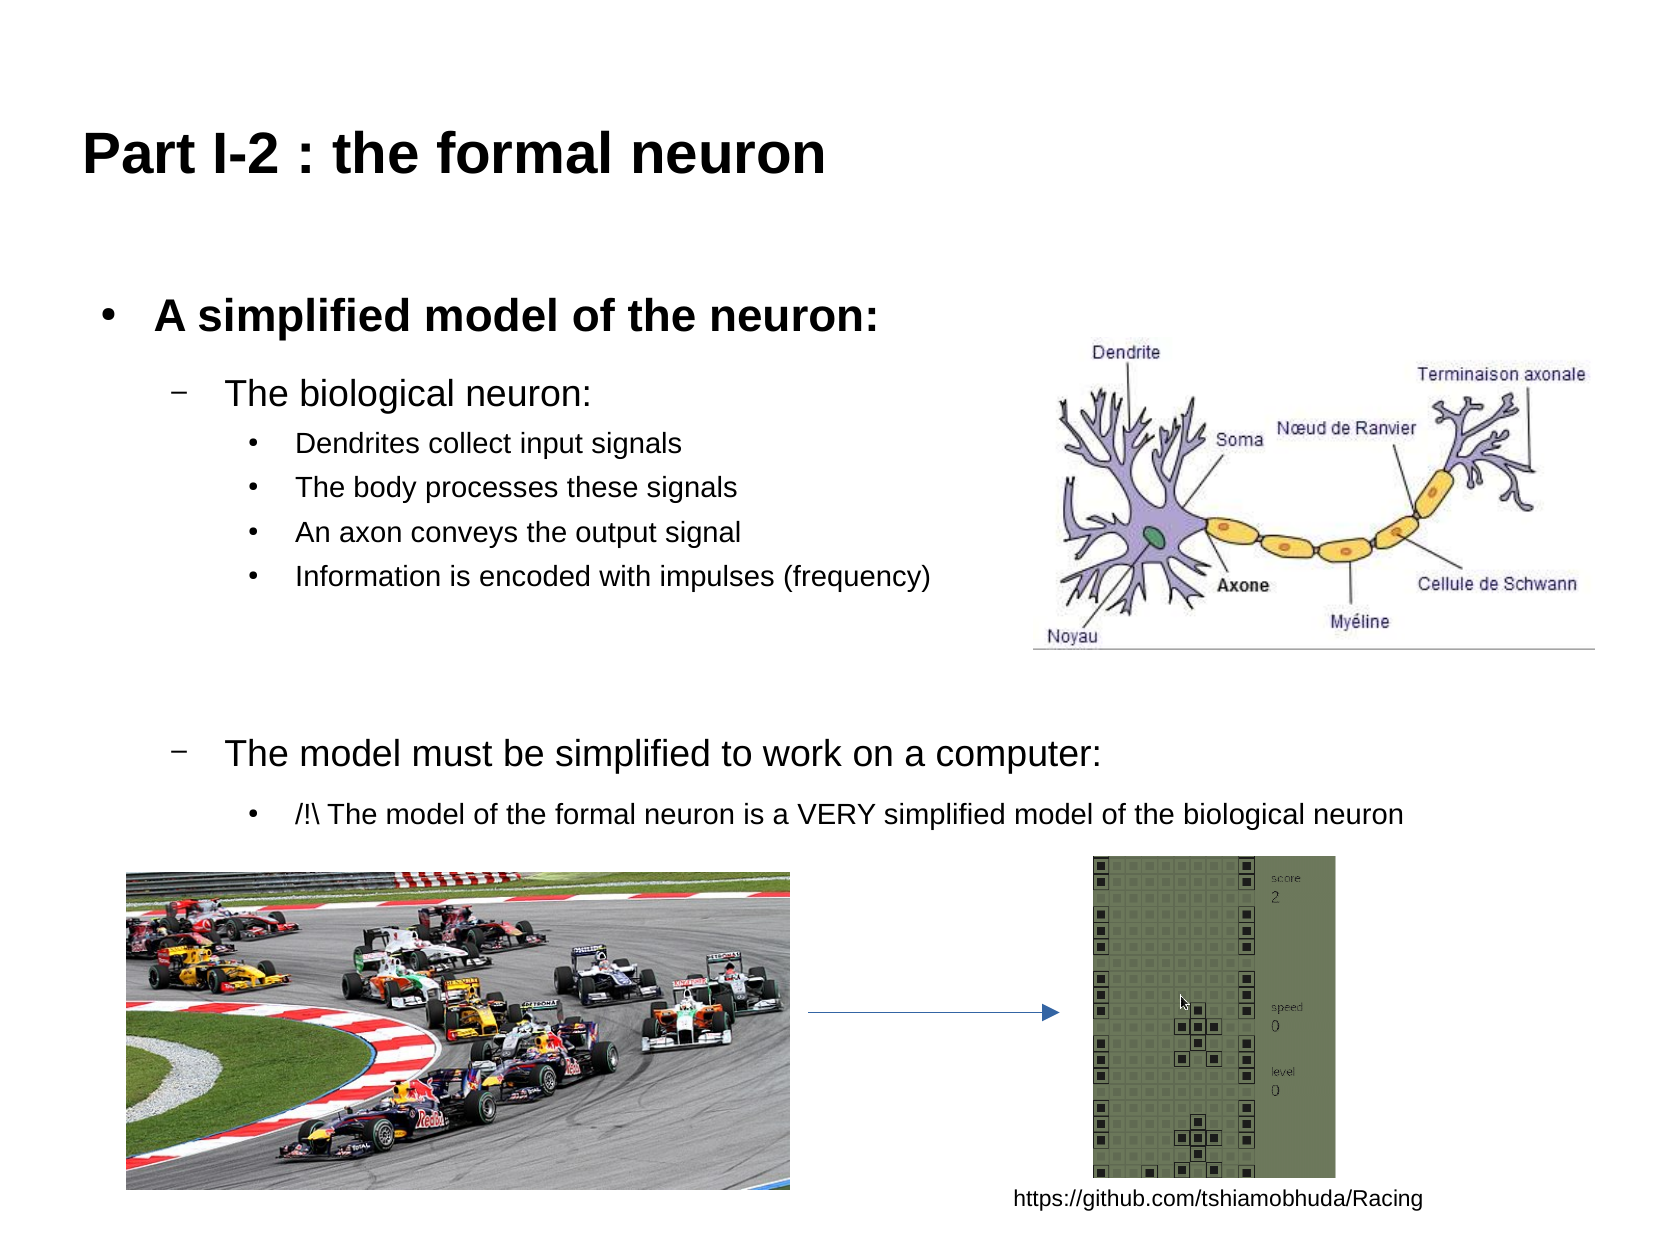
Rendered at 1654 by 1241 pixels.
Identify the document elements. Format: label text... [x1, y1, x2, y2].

title Part I-2 : the formal neuron [82, 49, 1571, 257]
picture [1087, 852, 1344, 1178]
text_box https://github.com/tshiamobhuda/Racing [998, 1178, 1444, 1221]
list A simplified model of the neuron: The biological neuron: Dendrites collect input signals The body processes these signals An axon conveys the output signal Information is encoded with impulses (frequency) The model must be simplified to work on a computer: /!\ The model of the formal neuron is a VERY simplified model of the biological neuron [82, 290, 1571, 1182]
picture [126, 872, 790, 1190]
picture [1033, 337, 1595, 650]
